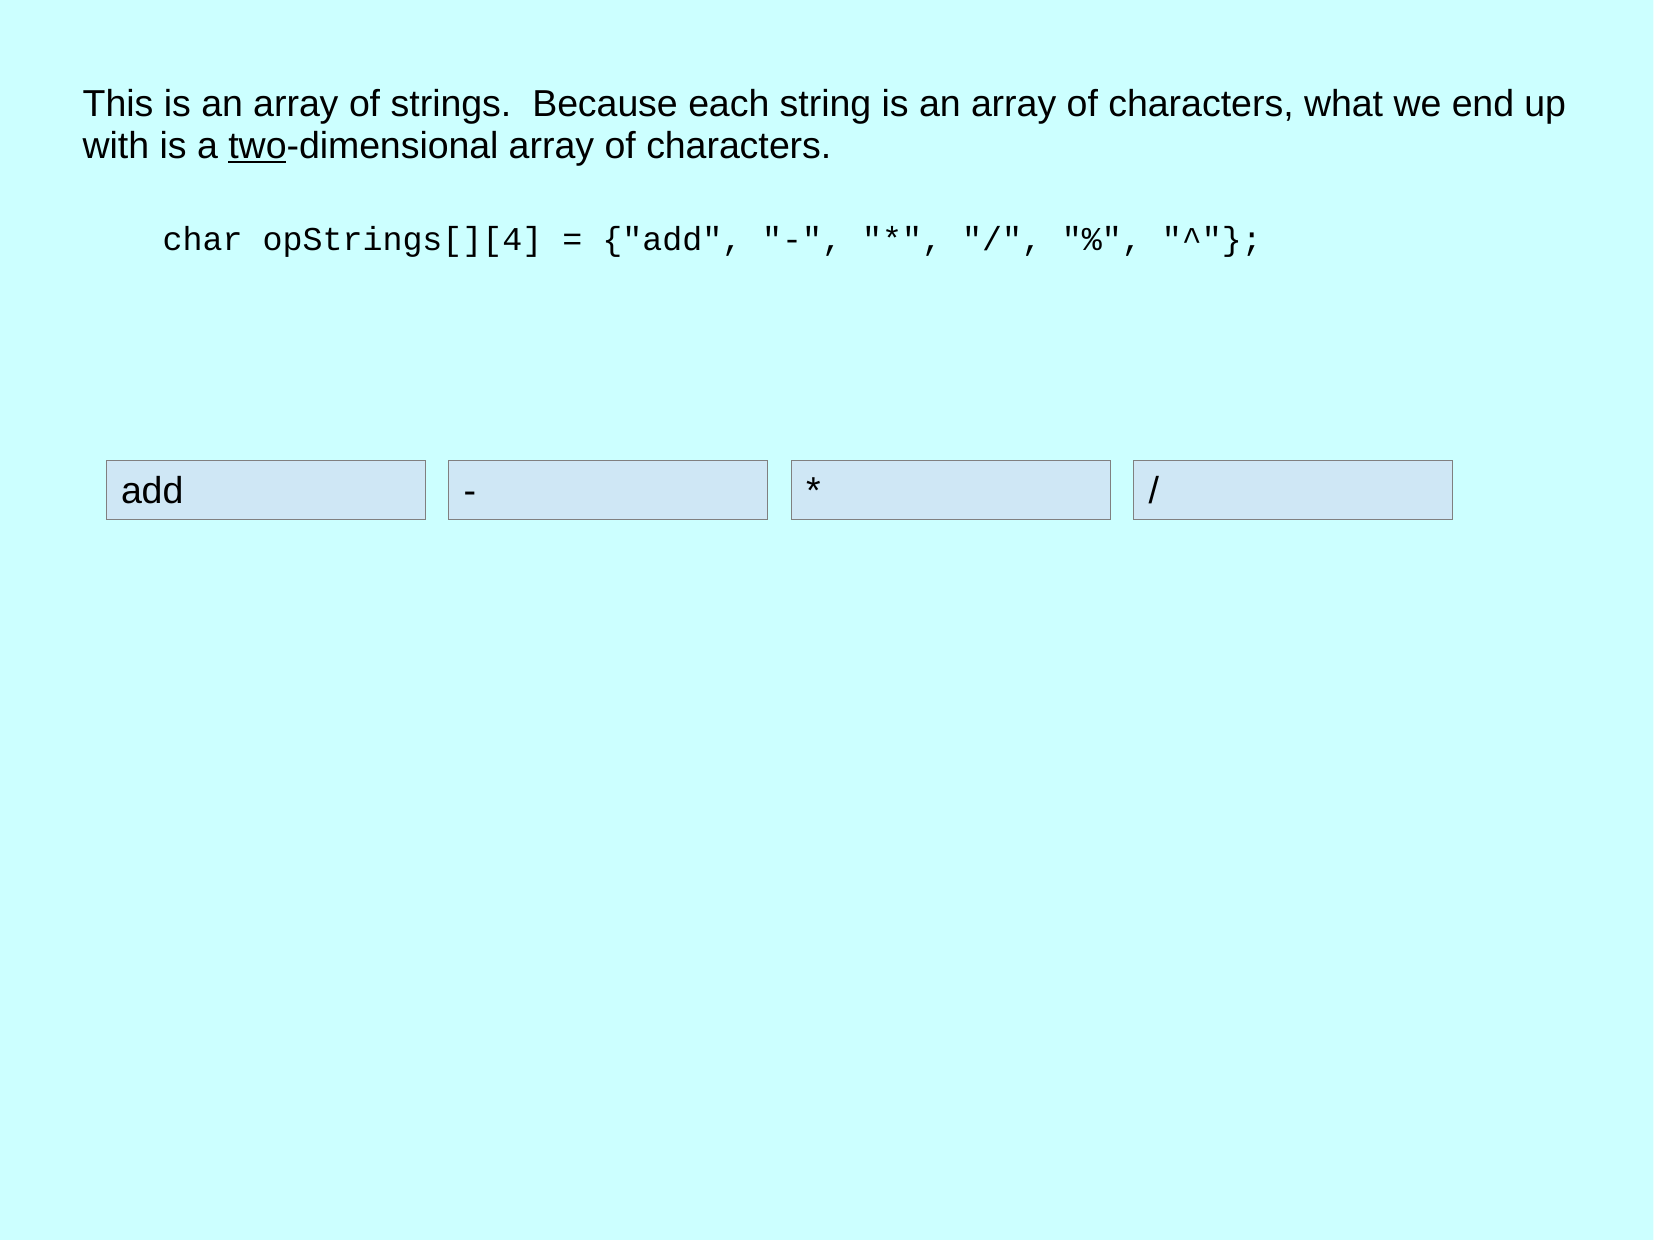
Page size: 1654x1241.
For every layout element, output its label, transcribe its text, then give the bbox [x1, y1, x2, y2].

text_box * [791, 460, 1111, 520]
text_box add [106, 460, 426, 520]
text_box / [1133, 460, 1453, 520]
subtitle This is an array of strings. Because each string is an array of characters, what we end up with is a two-dimensional array of characters. char opStrings[][4] = {"add", "-", "*", "/", "%", "^"}; [82, 82, 1583, 1158]
text_box - [448, 460, 768, 520]
